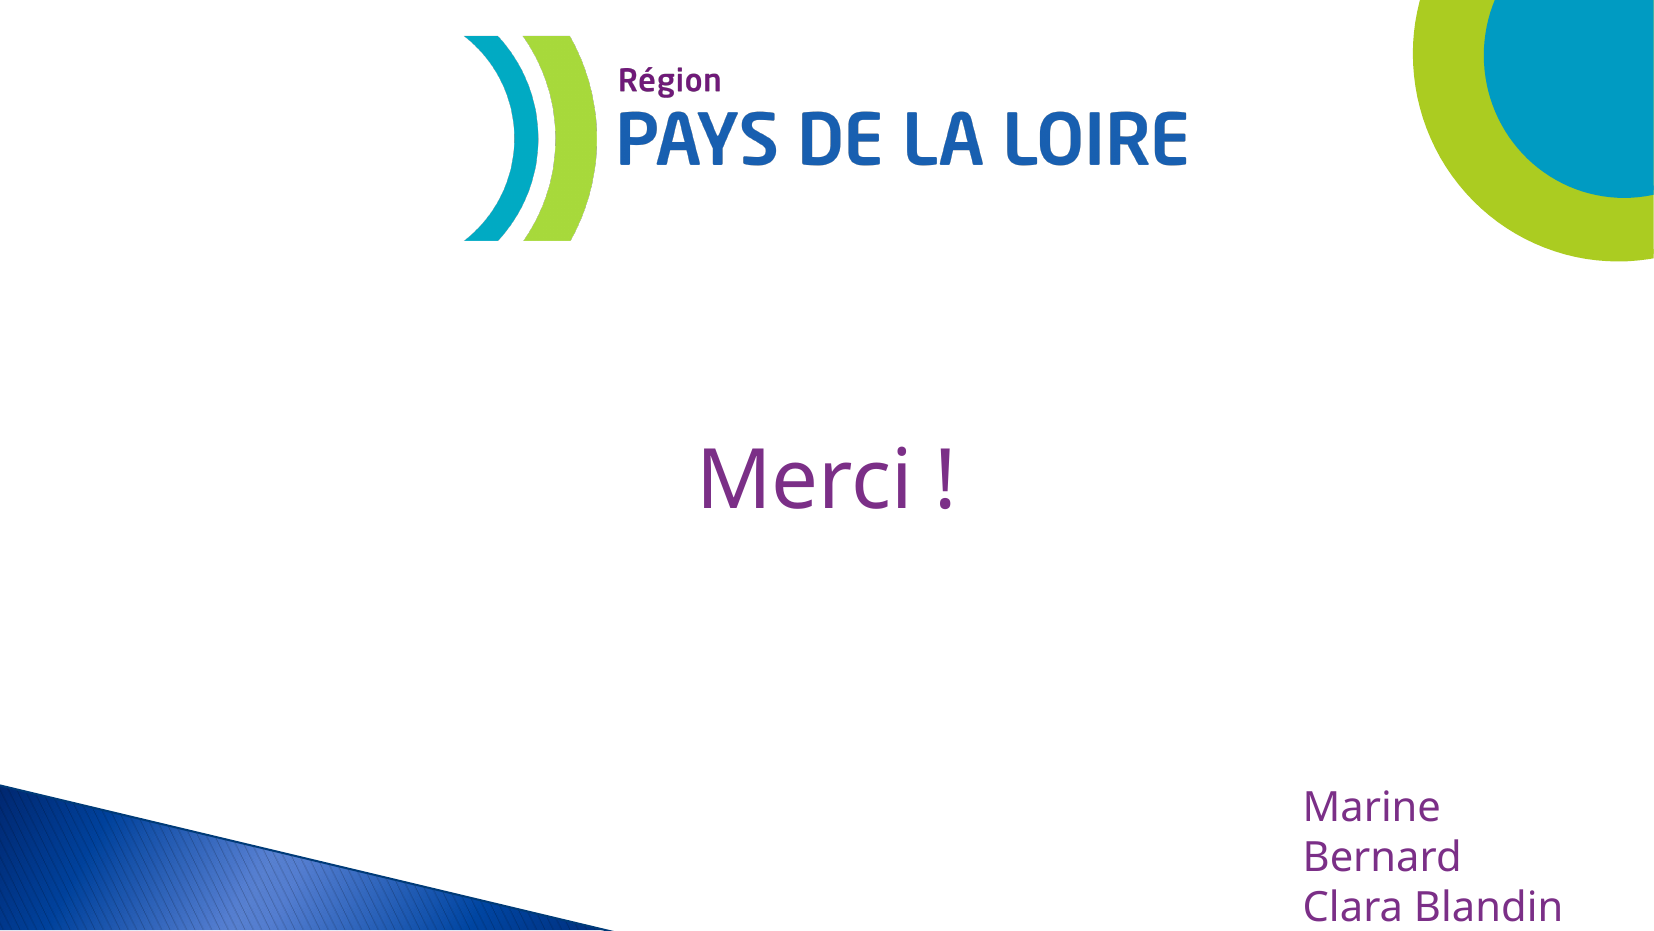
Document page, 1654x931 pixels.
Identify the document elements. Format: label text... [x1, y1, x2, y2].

text_box [1417, 0, 1654, 258]
picture [0, 787, 600, 931]
text_box Marine Bernard Clara Blandin [1287, 772, 1607, 889]
picture [437, 16, 1217, 263]
text_box Merci ! [177, 417, 1477, 534]
